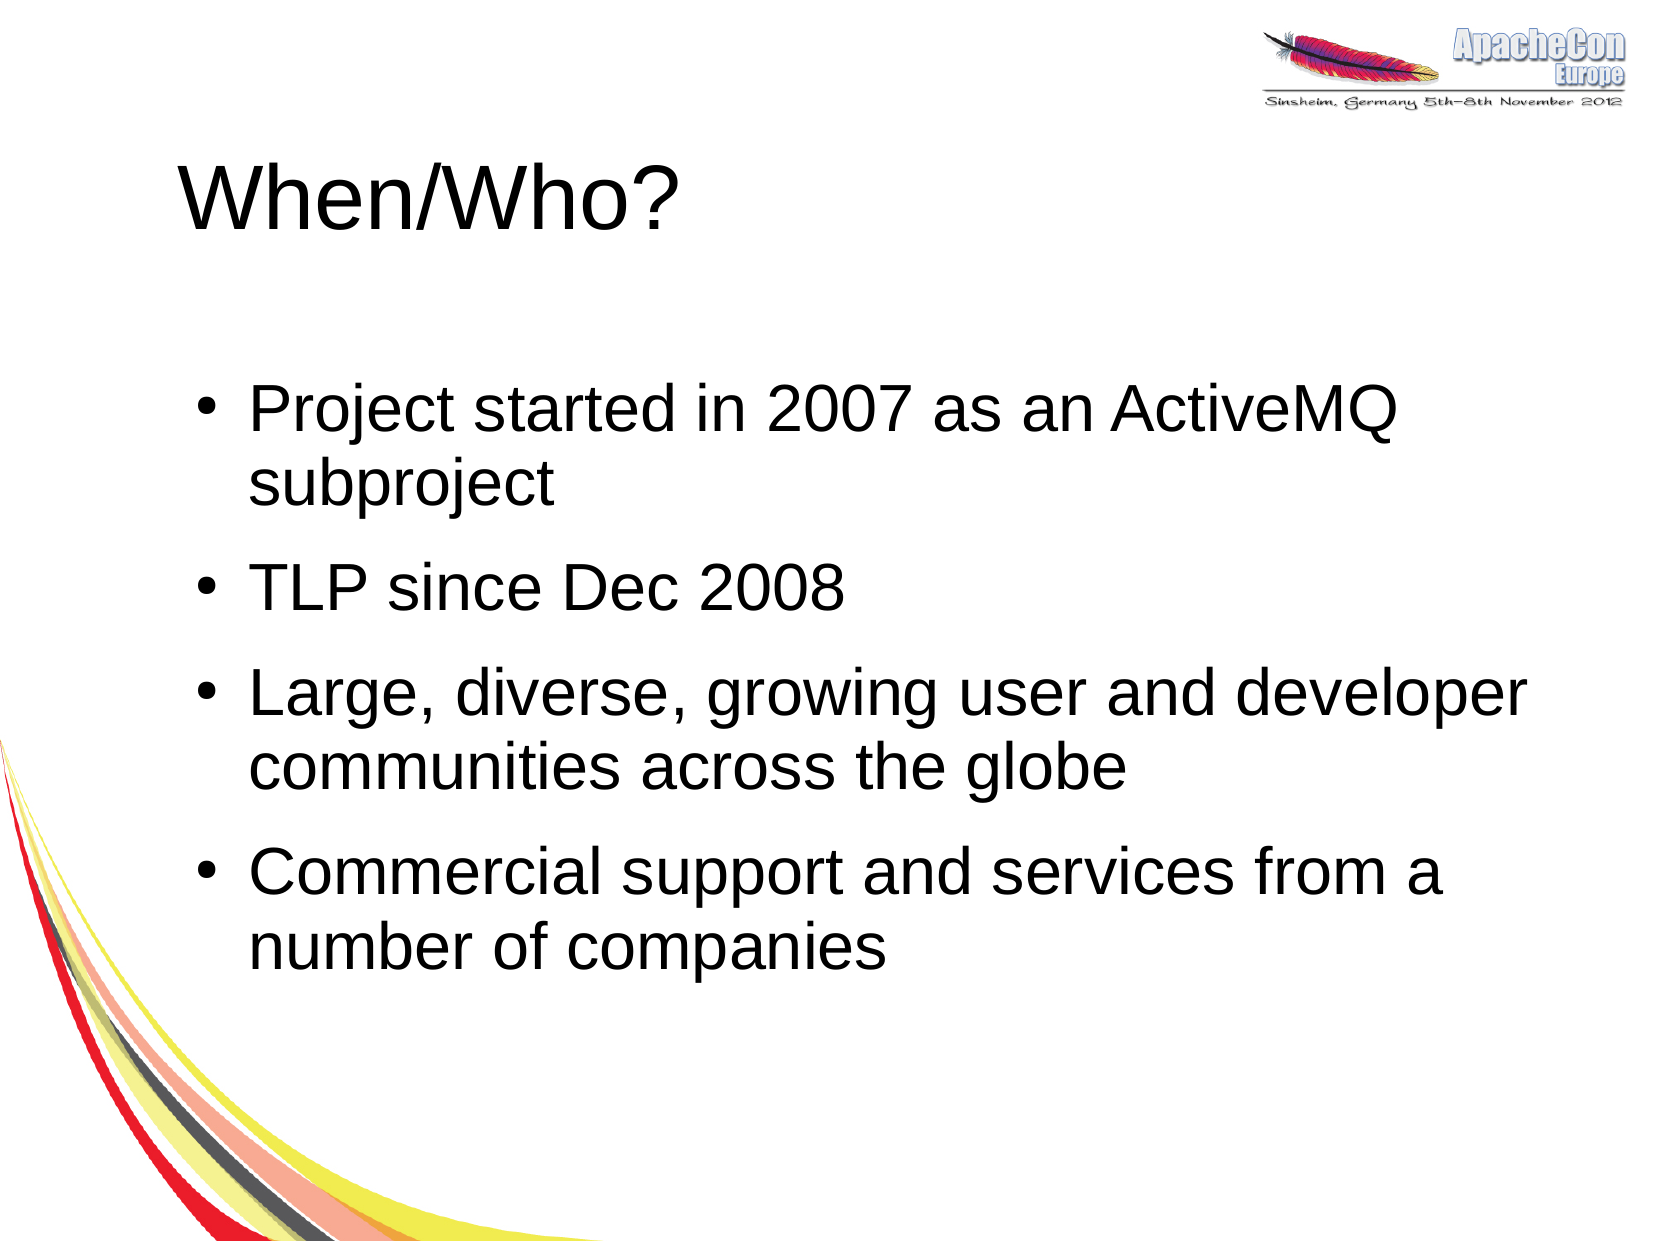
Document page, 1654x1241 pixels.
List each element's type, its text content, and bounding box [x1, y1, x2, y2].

list Project started in 2007 as an ActiveMQ subproject TLP since Dec 2008 Large, diverse, growing user and developer communities across the globe Commercial support and services from a number of companies [177, 265, 1536, 1194]
picture [0, 0, 1654, 1241]
title When/Who? [177, 146, 1536, 250]
